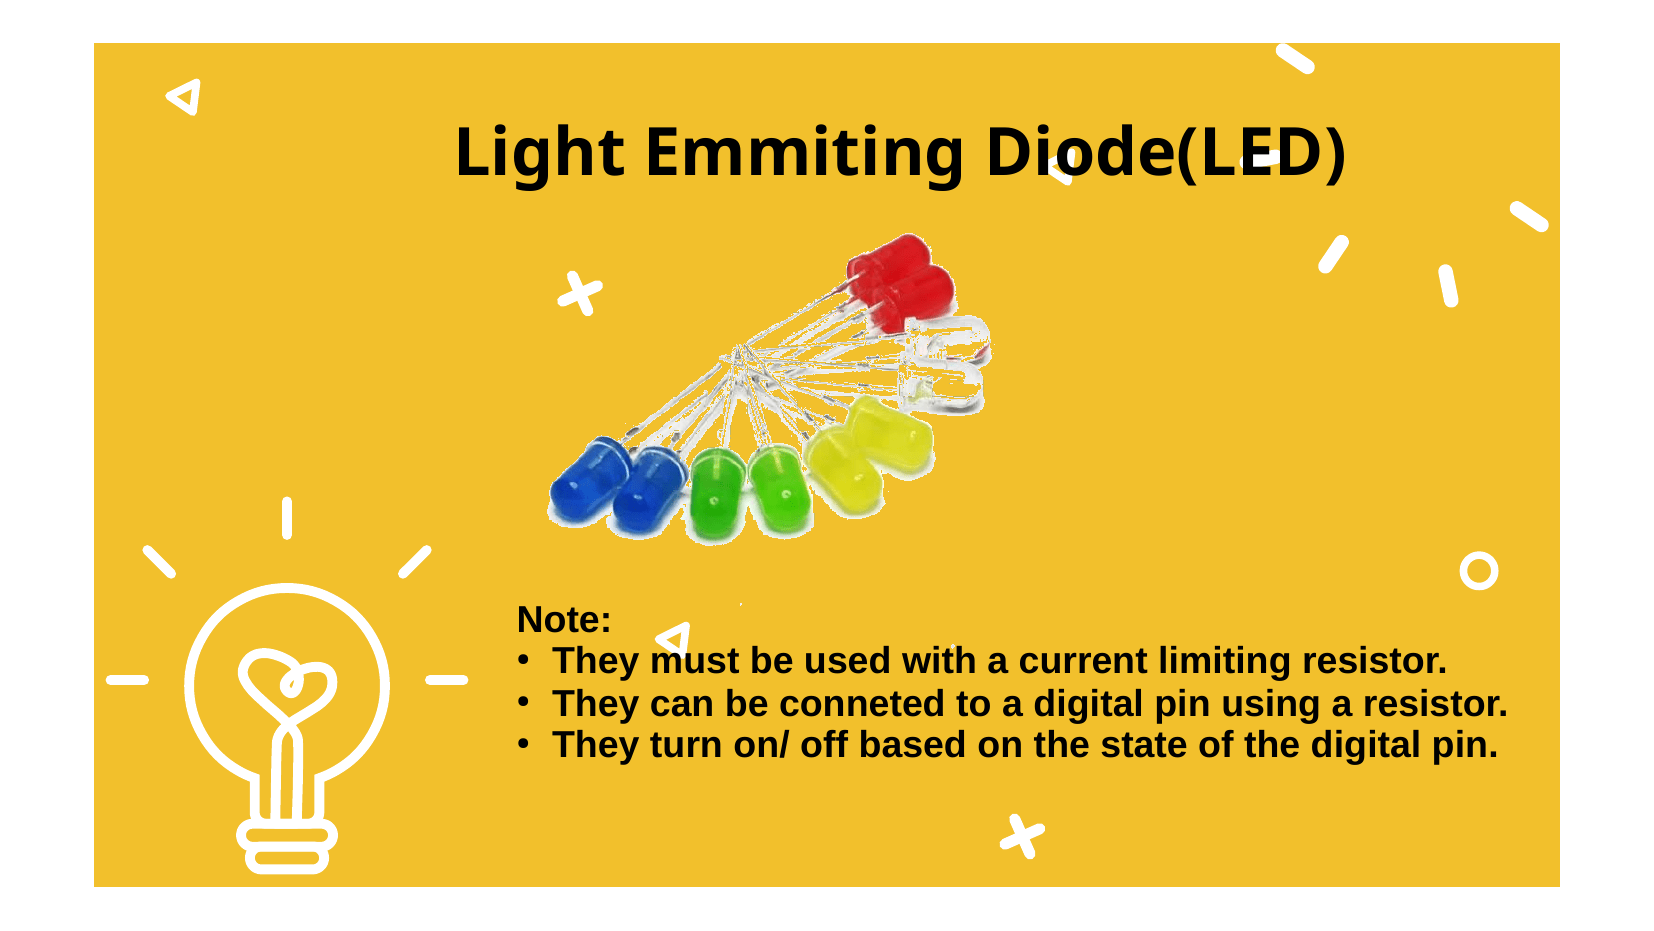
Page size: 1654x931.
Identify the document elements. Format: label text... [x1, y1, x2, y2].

picture [511, 127, 1034, 650]
text_box Light Emmiting Diode(LED) [324, 59, 1477, 241]
text_box Note: They must be used with a current limiting resistor. They can be conneted to a digital pin using a resistor. They turn on/ off based on the state of the digital pin. [501, 590, 1625, 816]
